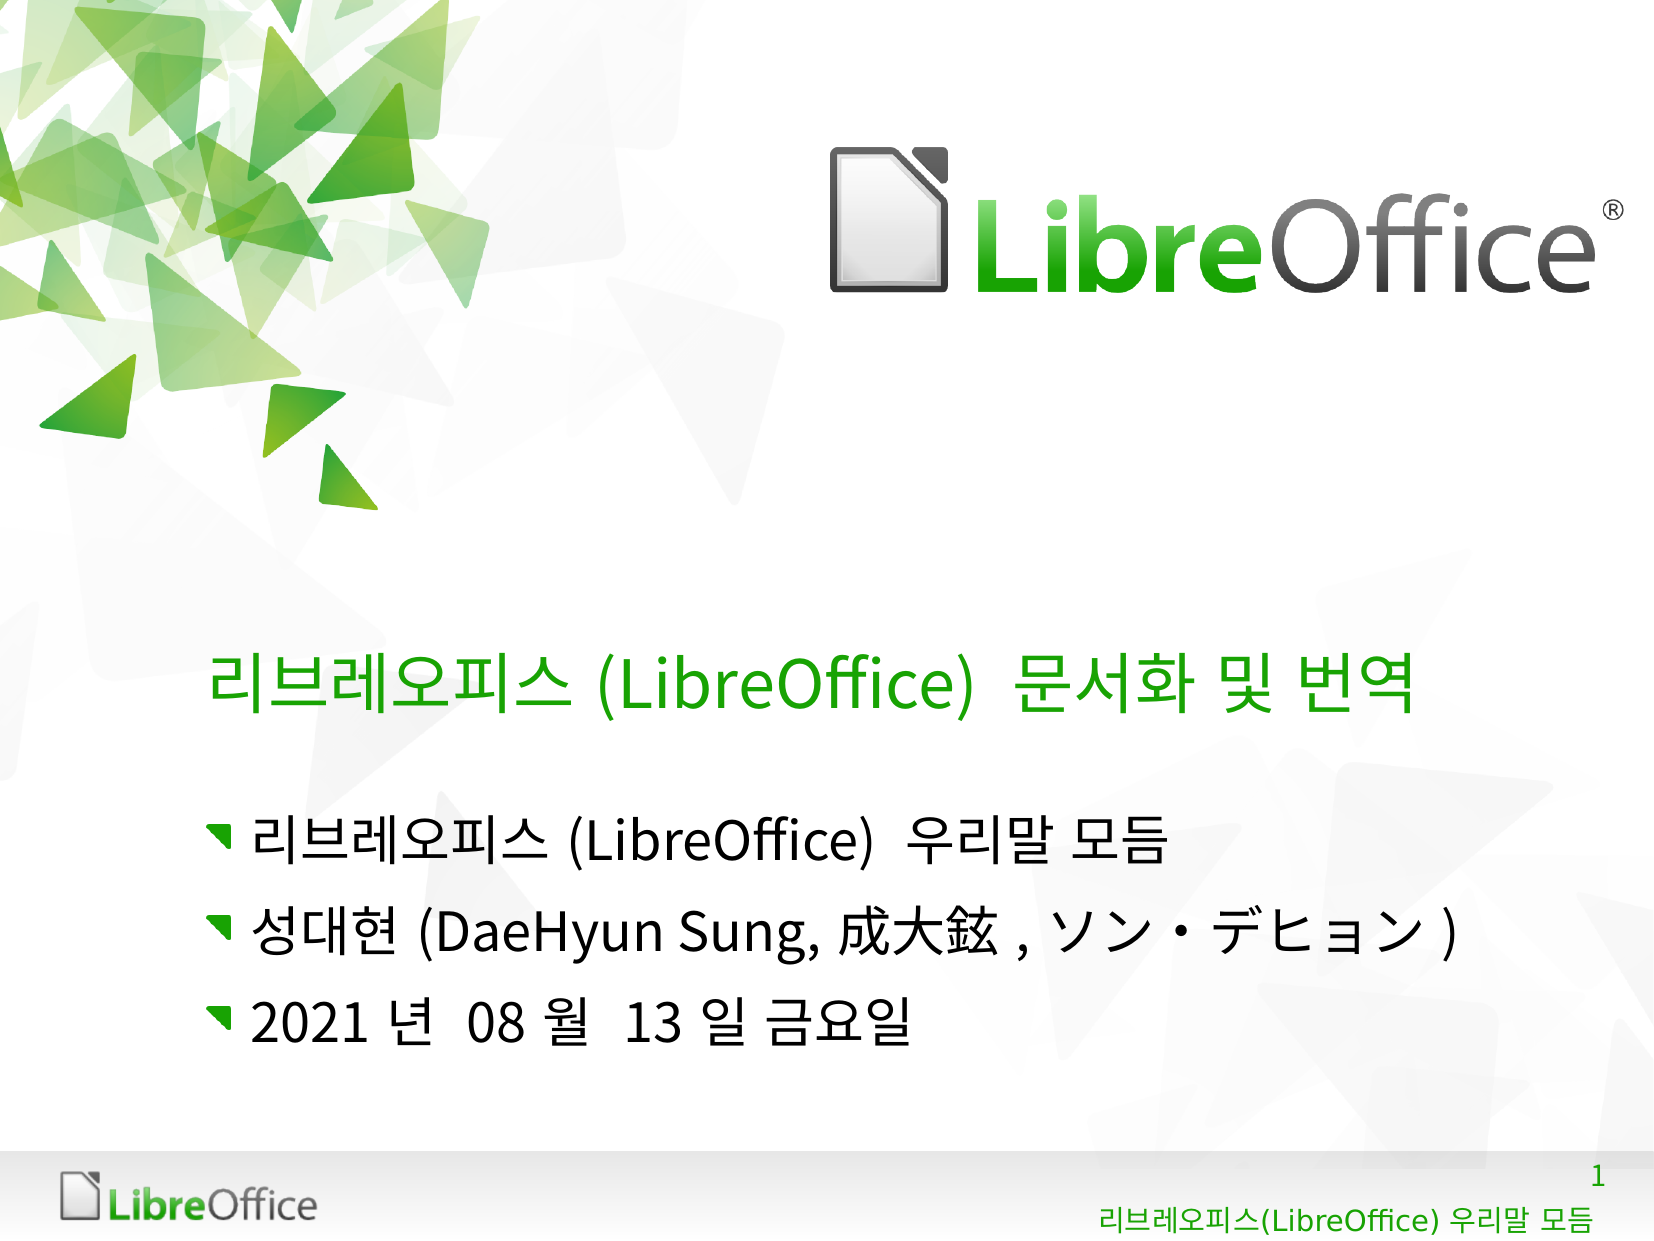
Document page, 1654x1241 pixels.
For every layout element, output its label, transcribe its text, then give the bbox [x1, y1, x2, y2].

picture [0, 0, 1654, 948]
list 리브레오피스(LibreOffice) 우리말 모듬 성대현(DaeHyun Sung,成大鉉,ソン・デヒョン) 2021년 08월 13일 금요일 [206, 797, 1477, 1241]
picture [915, 548, 1654, 1169]
picture [41, 1152, 206, 1240]
title 리브레오피스(LibreOffice) 문서화 및 번역 [206, 580, 1477, 778]
